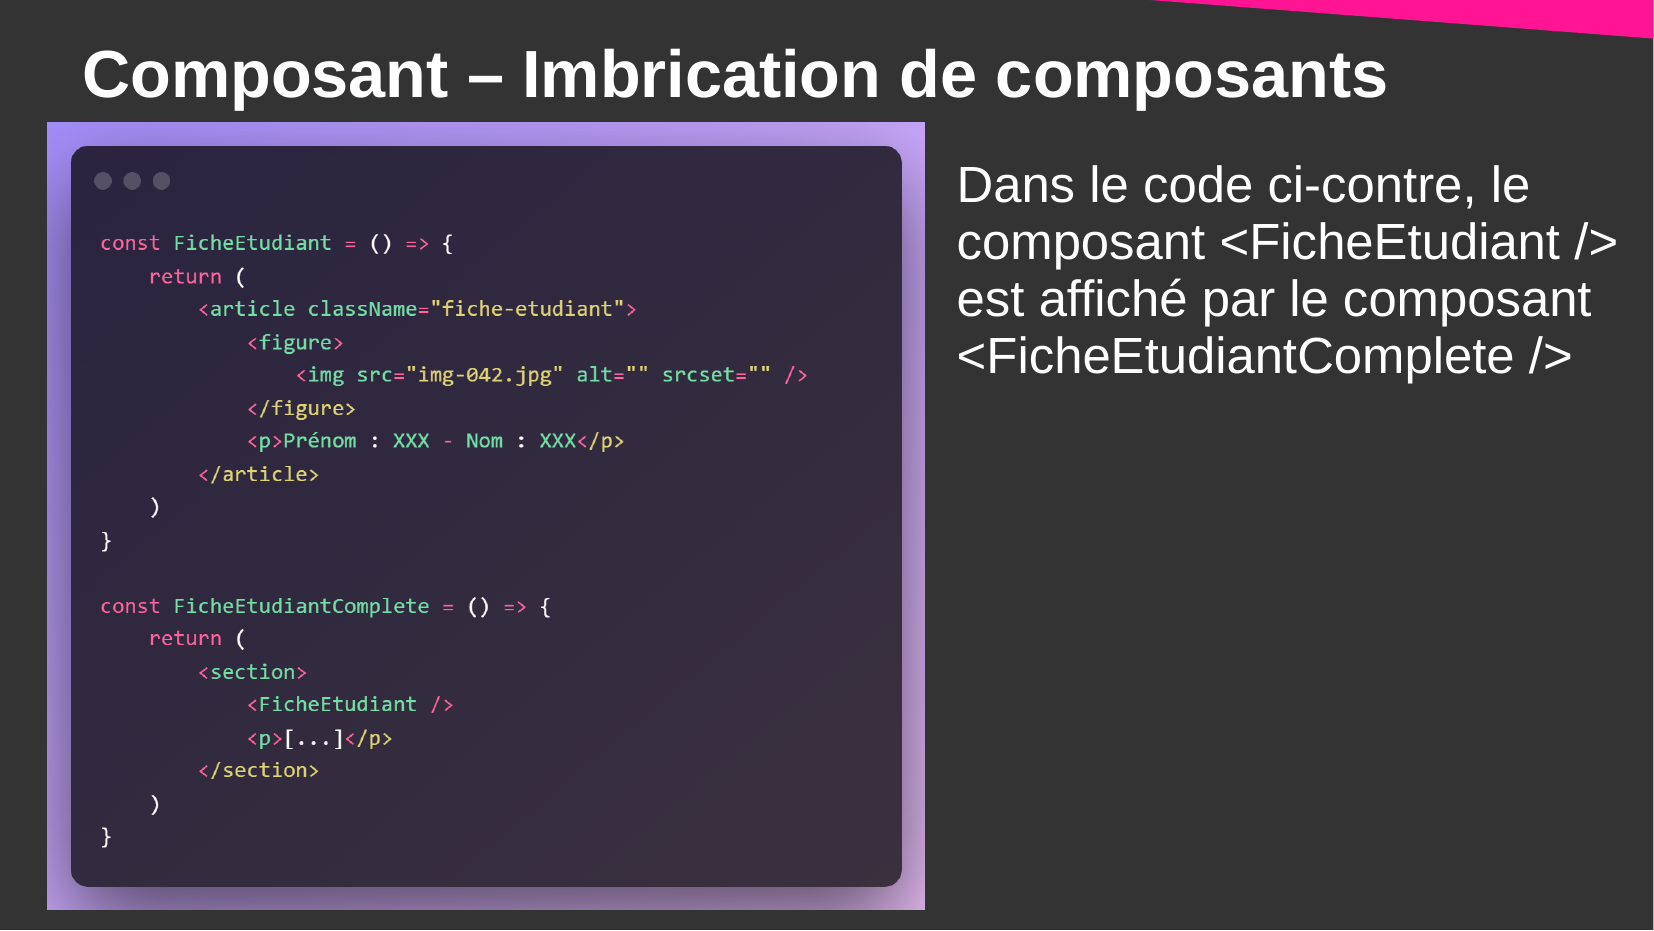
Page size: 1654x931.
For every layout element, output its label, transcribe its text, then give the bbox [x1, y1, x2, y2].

picture [47, 122, 925, 910]
text_box [1150, 0, 1654, 39]
list Dans le code ci-contre, le composant <FicheEtudiant /> est affiché par le composant <FicheEtudiantComplete /> [956, 156, 1630, 402]
title Composant – Imbrication de composants [82, 37, 1571, 112]
